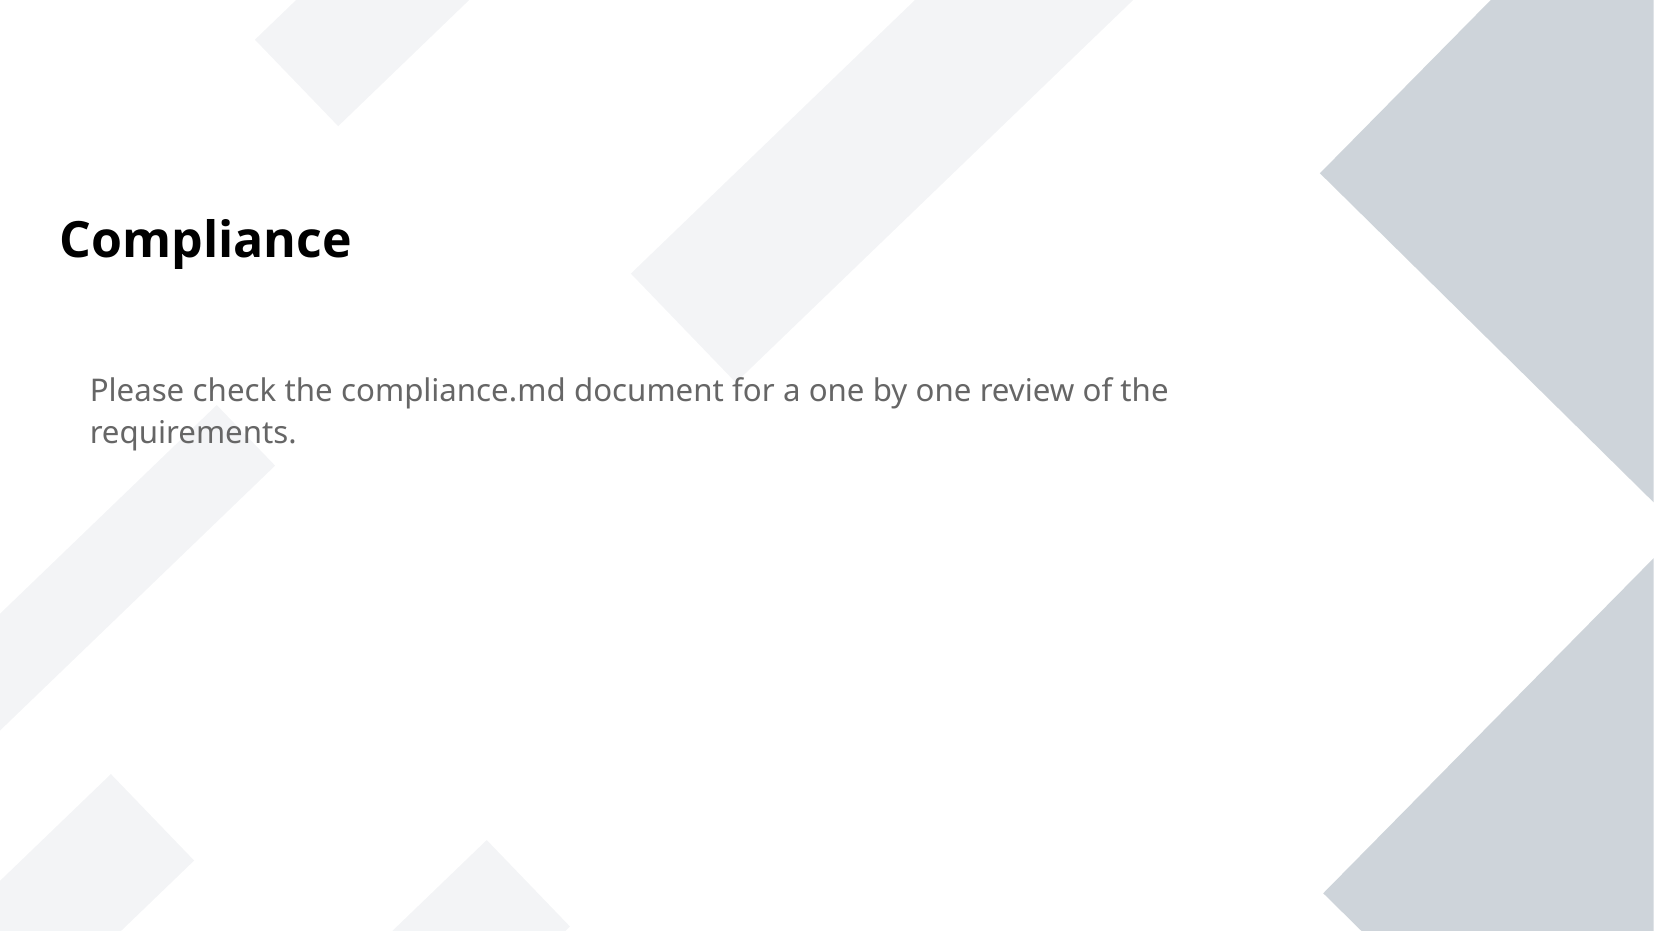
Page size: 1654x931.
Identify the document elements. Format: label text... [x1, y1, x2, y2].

text_box Please check the compliance.md document for a one by one review of the requirements. [75, 360, 1388, 445]
text_box Compliance [45, 199, 1351, 306]
